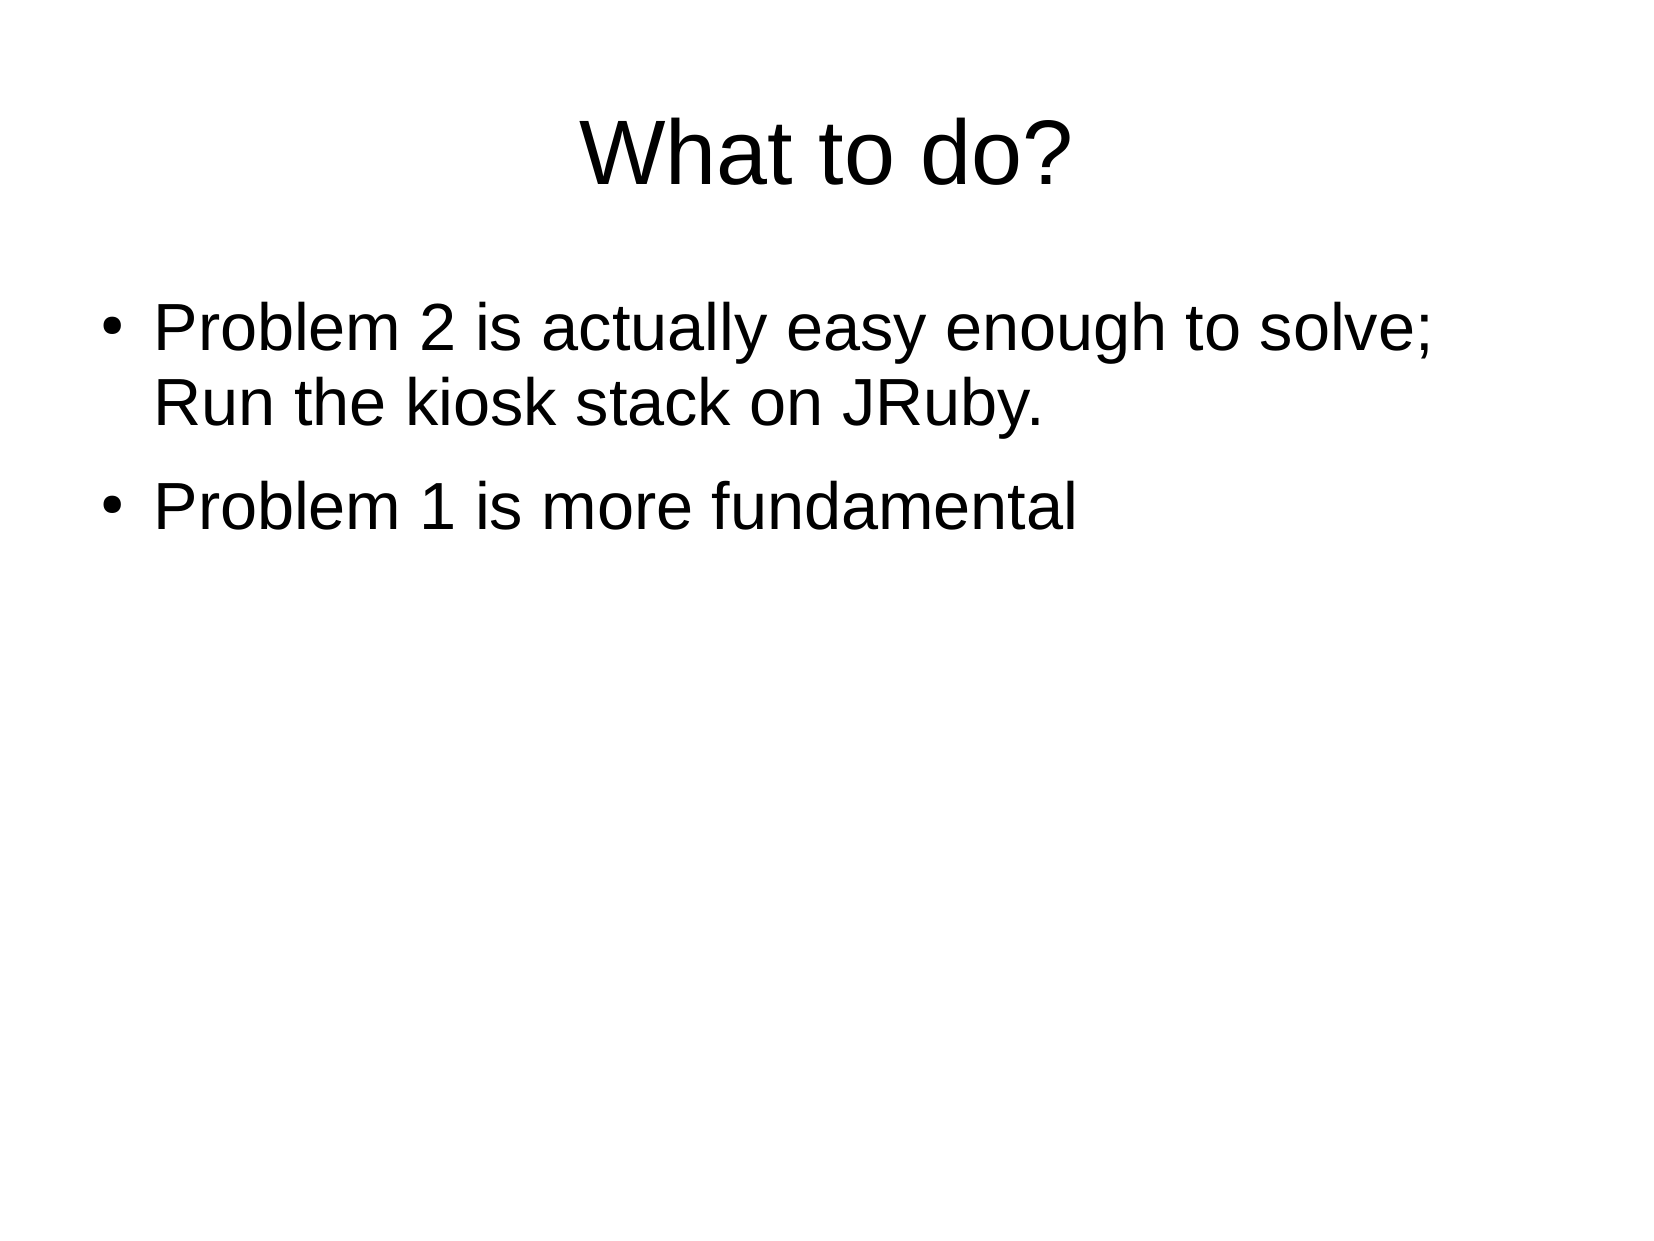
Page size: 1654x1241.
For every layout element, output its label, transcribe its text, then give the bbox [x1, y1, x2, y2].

list Problem 2 is actually easy enough to solve; Run the kiosk stack on JRuby. Problem 1 is more fundamental [82, 290, 1571, 1010]
title What to do? [82, 49, 1571, 257]
